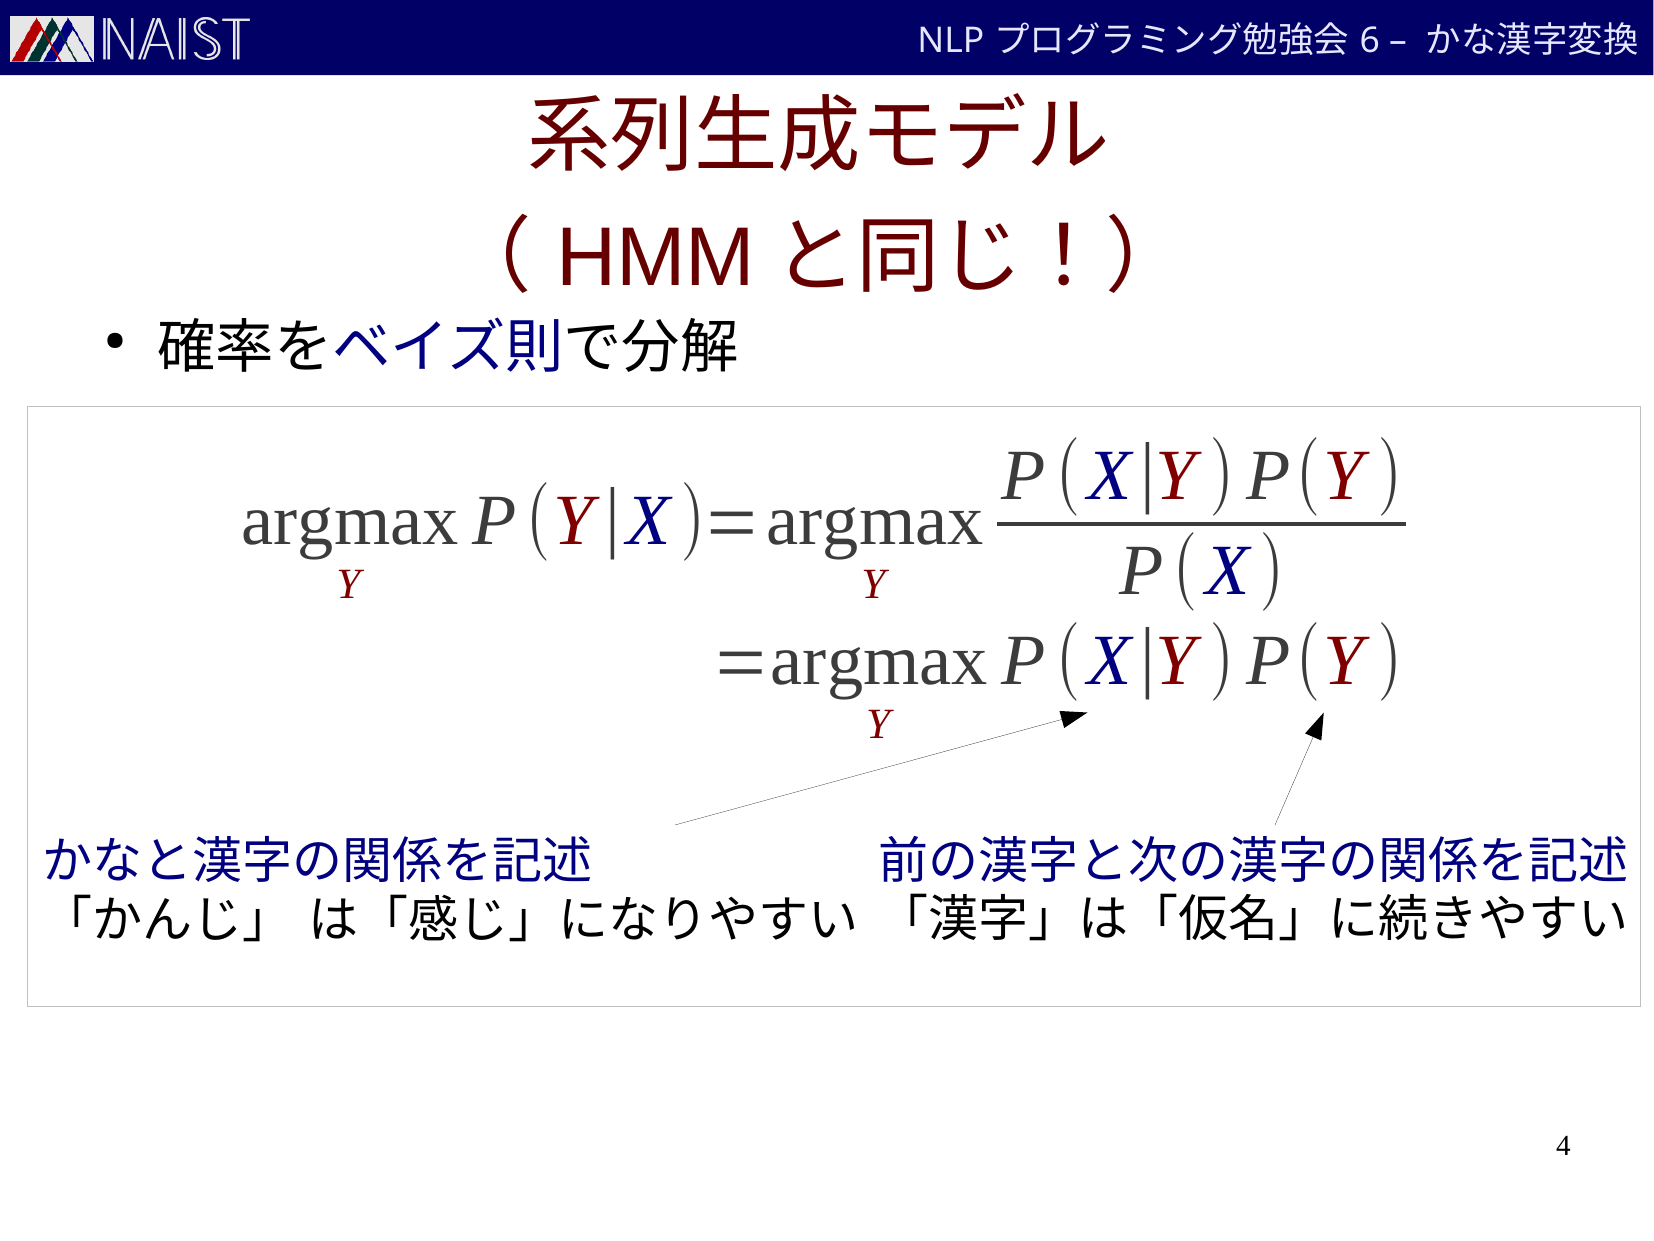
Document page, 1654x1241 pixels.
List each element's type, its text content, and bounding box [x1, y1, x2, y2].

picture [102, 17, 251, 60]
text_box 前の漢字と次の漢字の関係を記述 「漢字」は「仮名」に続きやすい [863, 824, 1640, 956]
title 系列生成モデル （HMMと同じ！） [75, 92, 1564, 285]
text_box かなと漢字の関係を記述 「かんじ」 は「感じ」になりやすい [28, 825, 874, 957]
picture [10, 16, 94, 62]
chart [223, 432, 1426, 751]
list 確率をベイズ則で分解 [86, 300, 1576, 376]
